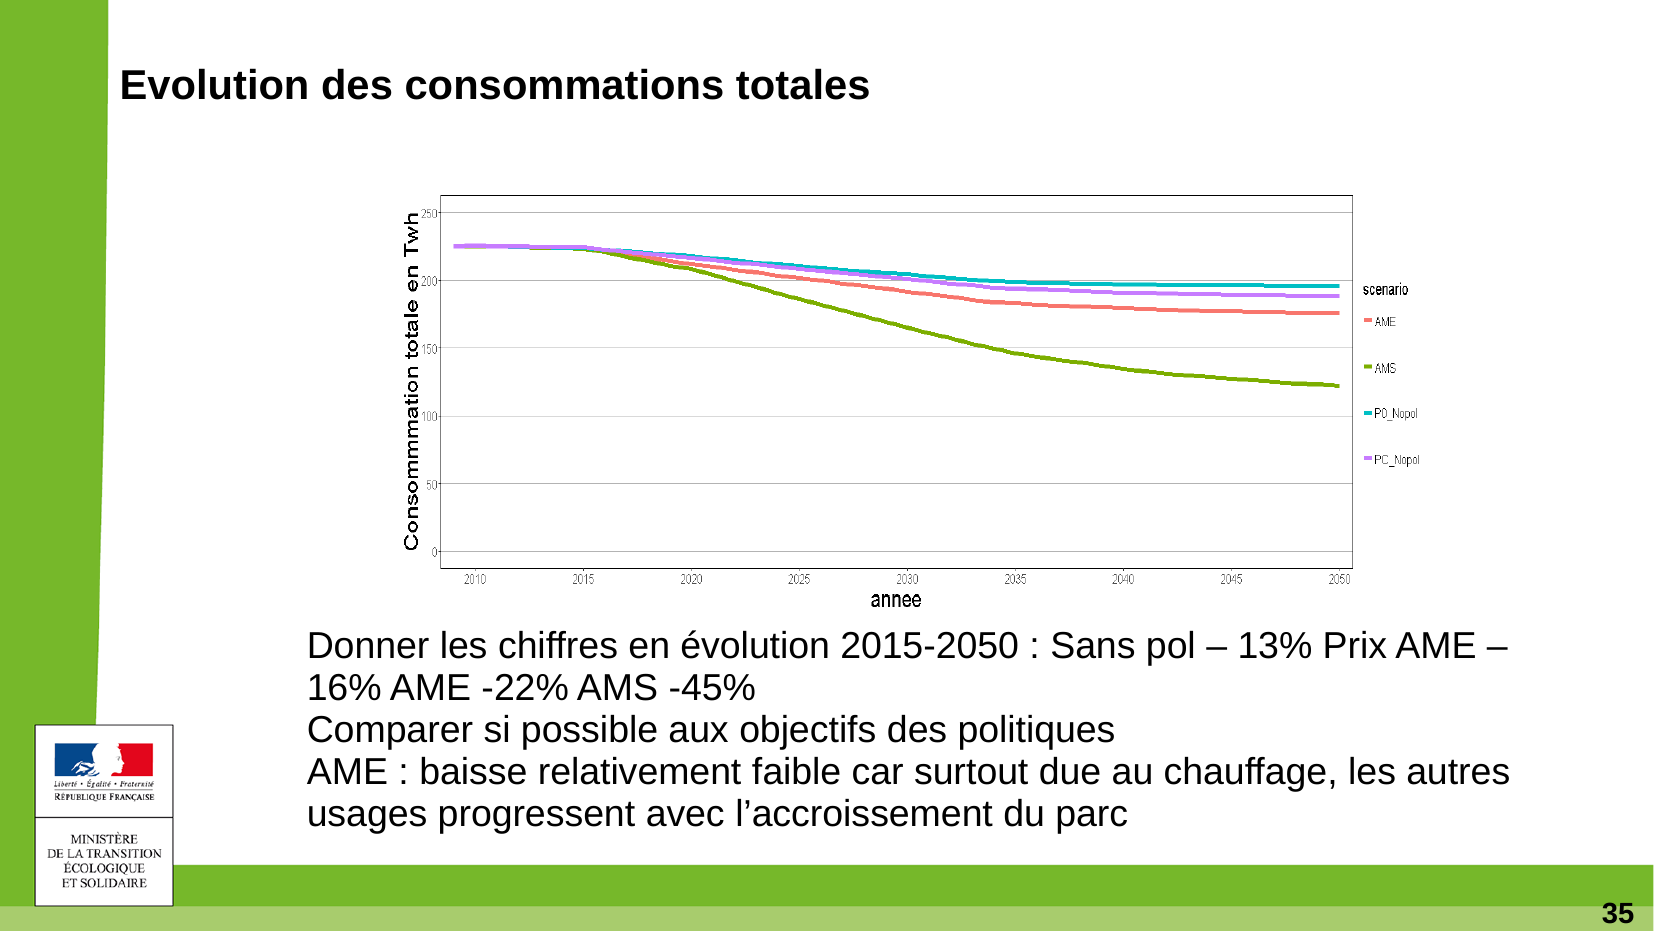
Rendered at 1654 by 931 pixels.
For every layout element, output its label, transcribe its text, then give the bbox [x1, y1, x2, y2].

picture [0, 0, 1654, 931]
list [186, 123, 1517, 837]
text_box Donner les chiffres en évolution 2015-2050 : Sans pol – 13% Prix AME – 16% AME -22% AMS -45% Comparer si possible aux objectifs des politiques AME : baisse relativement faible car surtout due au chauffage, les autres usages progressent avec l’accroissement du parc [292, 617, 1563, 927]
title Evolution des consommations totales [119, 25, 1608, 145]
